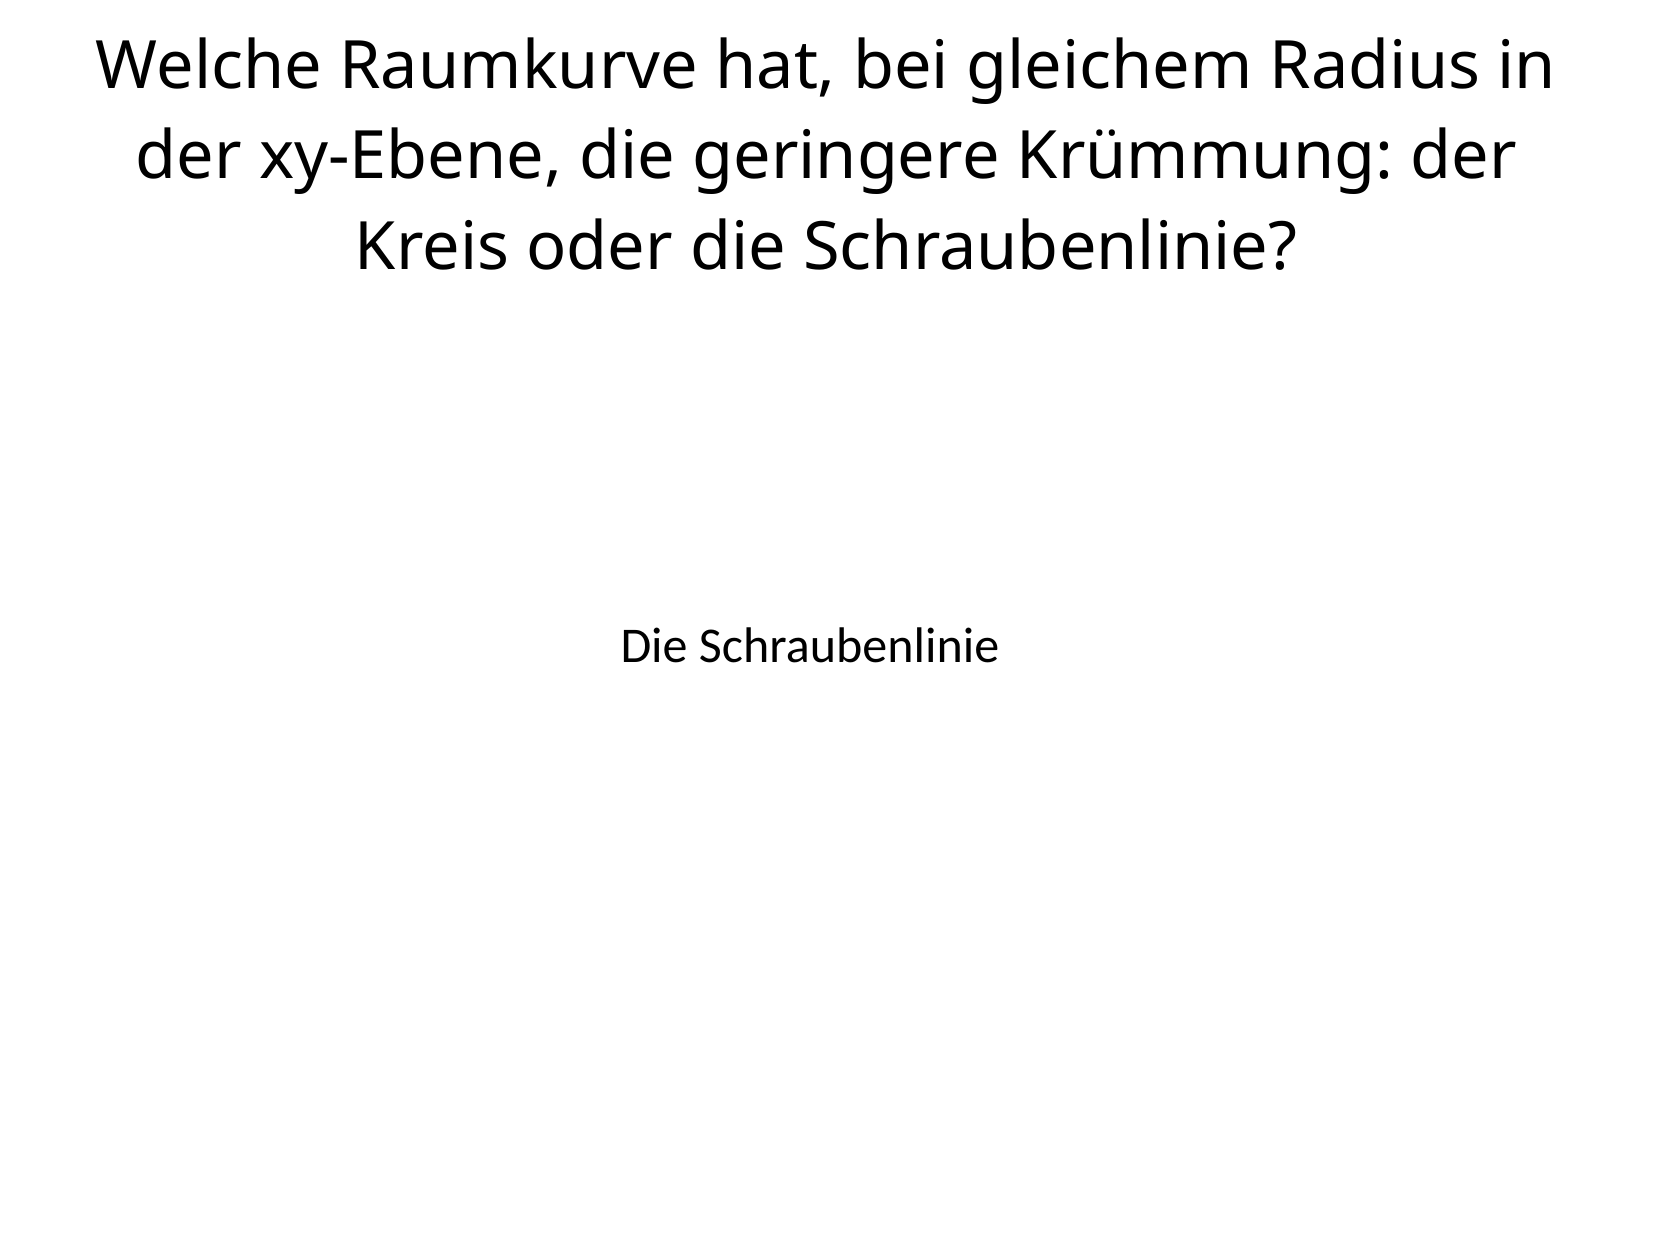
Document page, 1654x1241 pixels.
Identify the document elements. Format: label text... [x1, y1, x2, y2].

subtitle Die Schraubenlinie [82, 290, 1538, 1010]
title Welche Raumkurve hat, bei gleichem Radius in der xy-Ebene, die geringere Krümmung: der Kreis oder die Schraubenlinie? [82, 20, 1571, 286]
